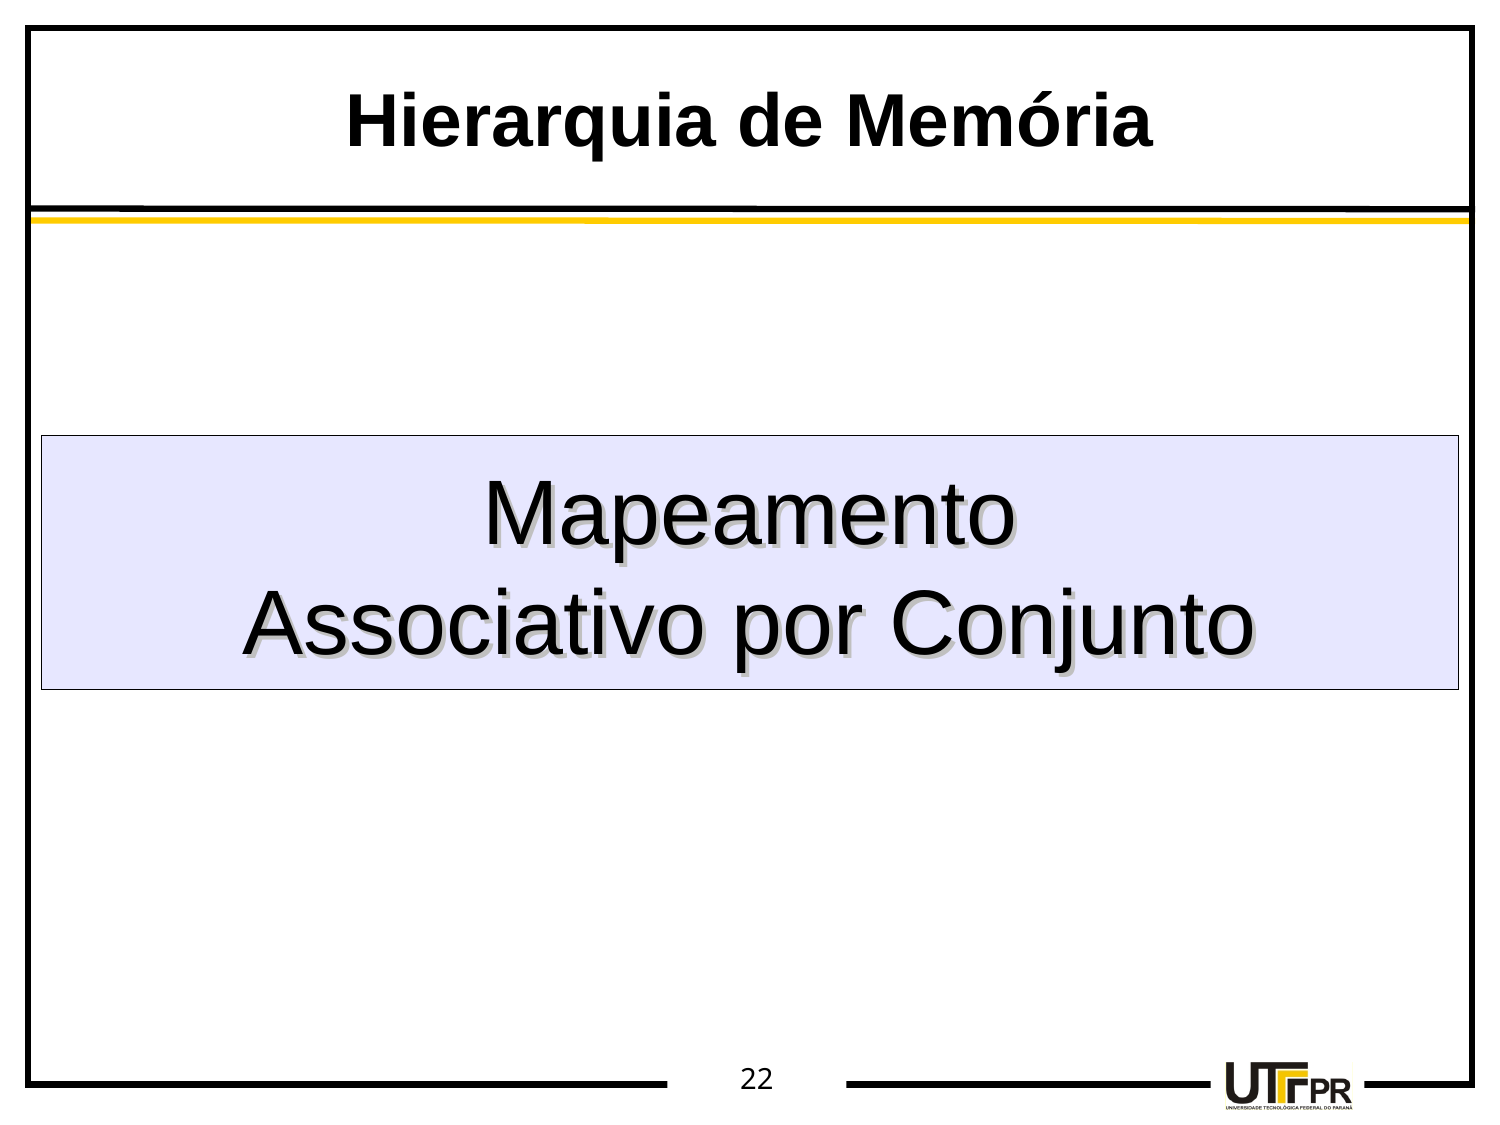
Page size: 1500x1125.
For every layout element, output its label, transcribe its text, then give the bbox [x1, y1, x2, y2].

picture [1225, 1062, 1353, 1110]
text_box Mapeamento Associativo por Conjunto [41, 435, 1459, 690]
title Hierarquia de Memória [29, 38, 1471, 207]
